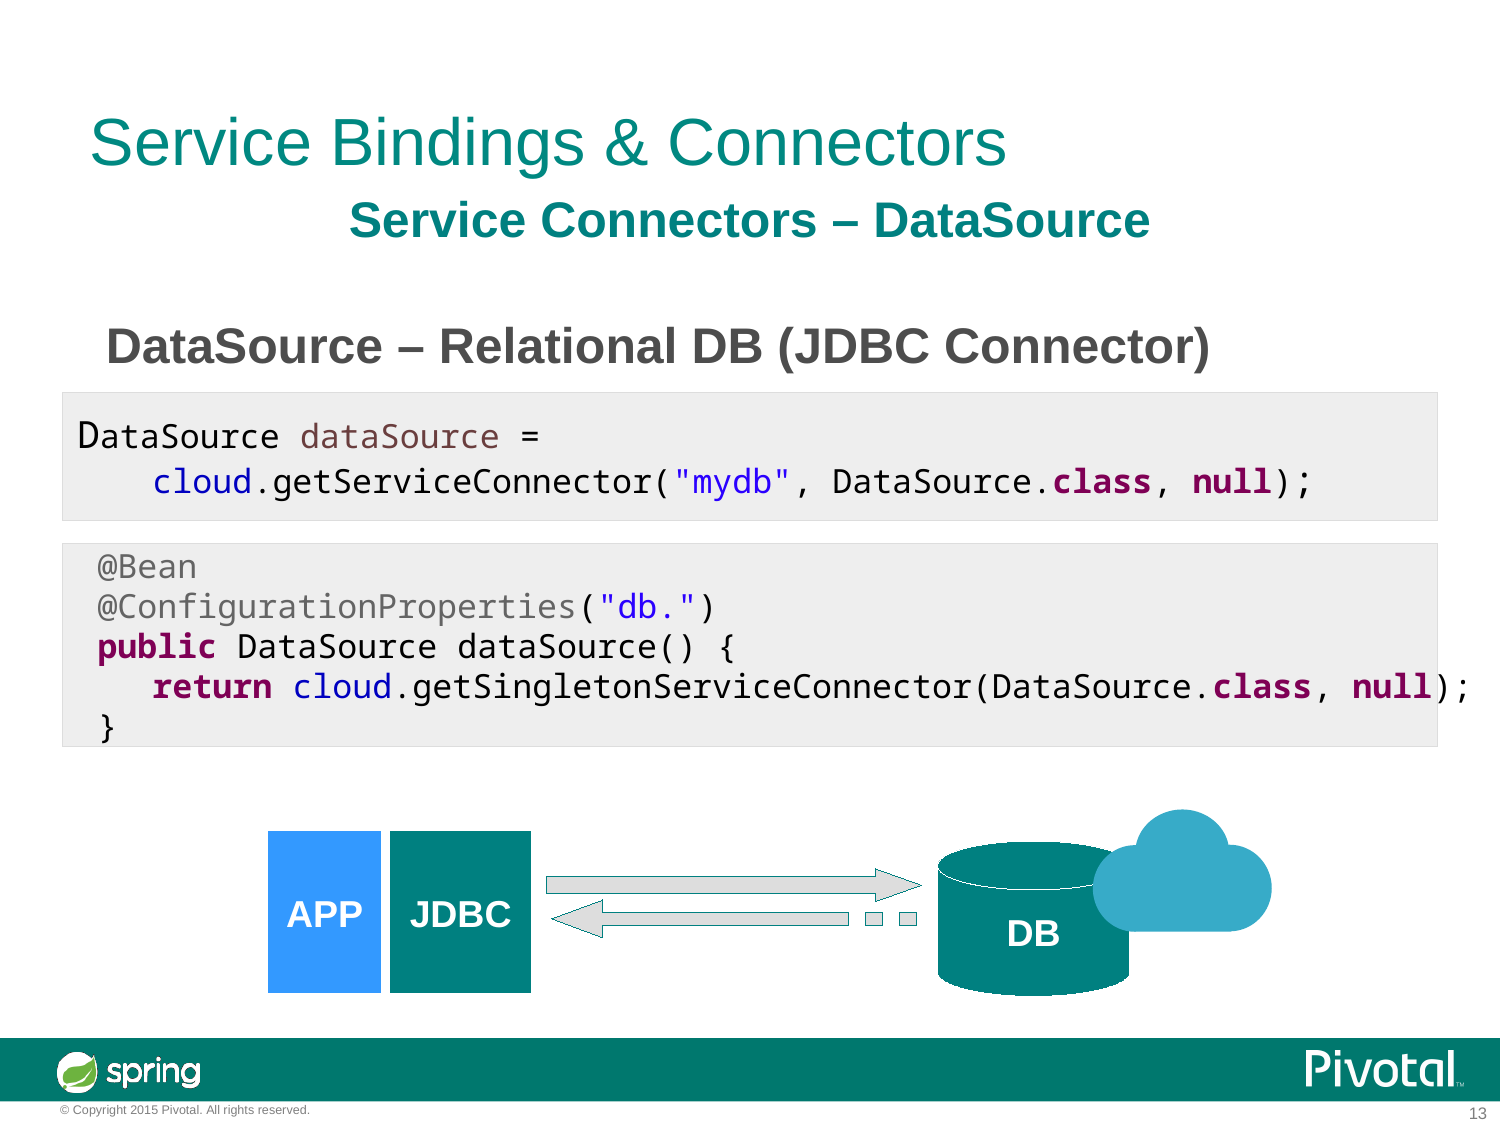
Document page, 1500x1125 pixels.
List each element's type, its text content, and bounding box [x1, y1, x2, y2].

text_box DB [937, 841, 1130, 997]
title Service Bindings & Connectors [75, 37, 1425, 180]
text_box [865, 912, 883, 926]
text_box @Bean @ConfigurationProperties("db.") public DataSource dataSource() { return cloud.getSingletonServiceConnector(DataSource.class, null); } [62, 543, 1438, 747]
text_box DataSource – Relational DB (JDBC Connector) [91, 306, 1286, 382]
text_box [546, 868, 922, 902]
text_box JDBC [389, 830, 532, 994]
text_box APP [267, 830, 382, 994]
picture [32, 1041, 210, 1103]
text_box [551, 899, 849, 938]
picture [1306, 1050, 1464, 1087]
picture [1092, 809, 1272, 933]
text_box Service Connectors – DataSource [0, 180, 1500, 255]
text_box [899, 912, 917, 926]
text_box DataSource dataSource = cloud.getServiceConnector("mydb", DataSource.class, null); [62, 392, 1438, 521]
